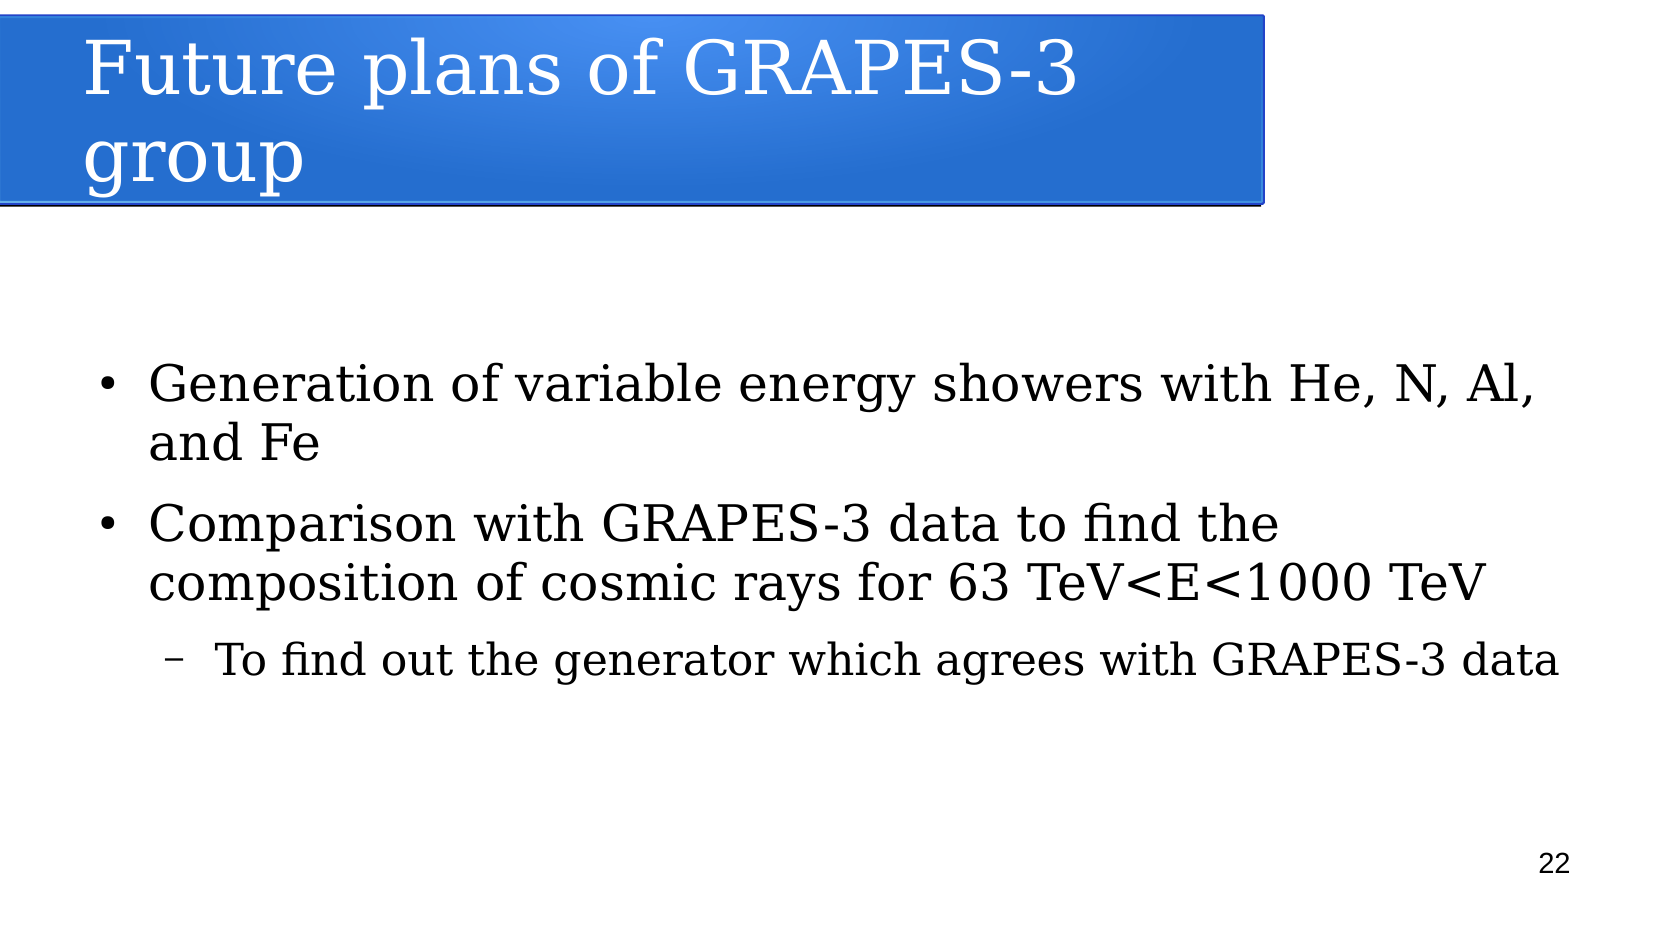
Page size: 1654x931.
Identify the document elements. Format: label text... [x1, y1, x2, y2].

list Generation of variable energy showers with He, N, Al, and Fe Comparison with GRAPES-3 data to find the composition of cosmic rays for 63 TeV<E<1000 TeV To find out the generator which agrees with GRAPES-3 data [82, 354, 1571, 764]
title Future plans of GRAPES-3 group [82, 25, 1235, 199]
